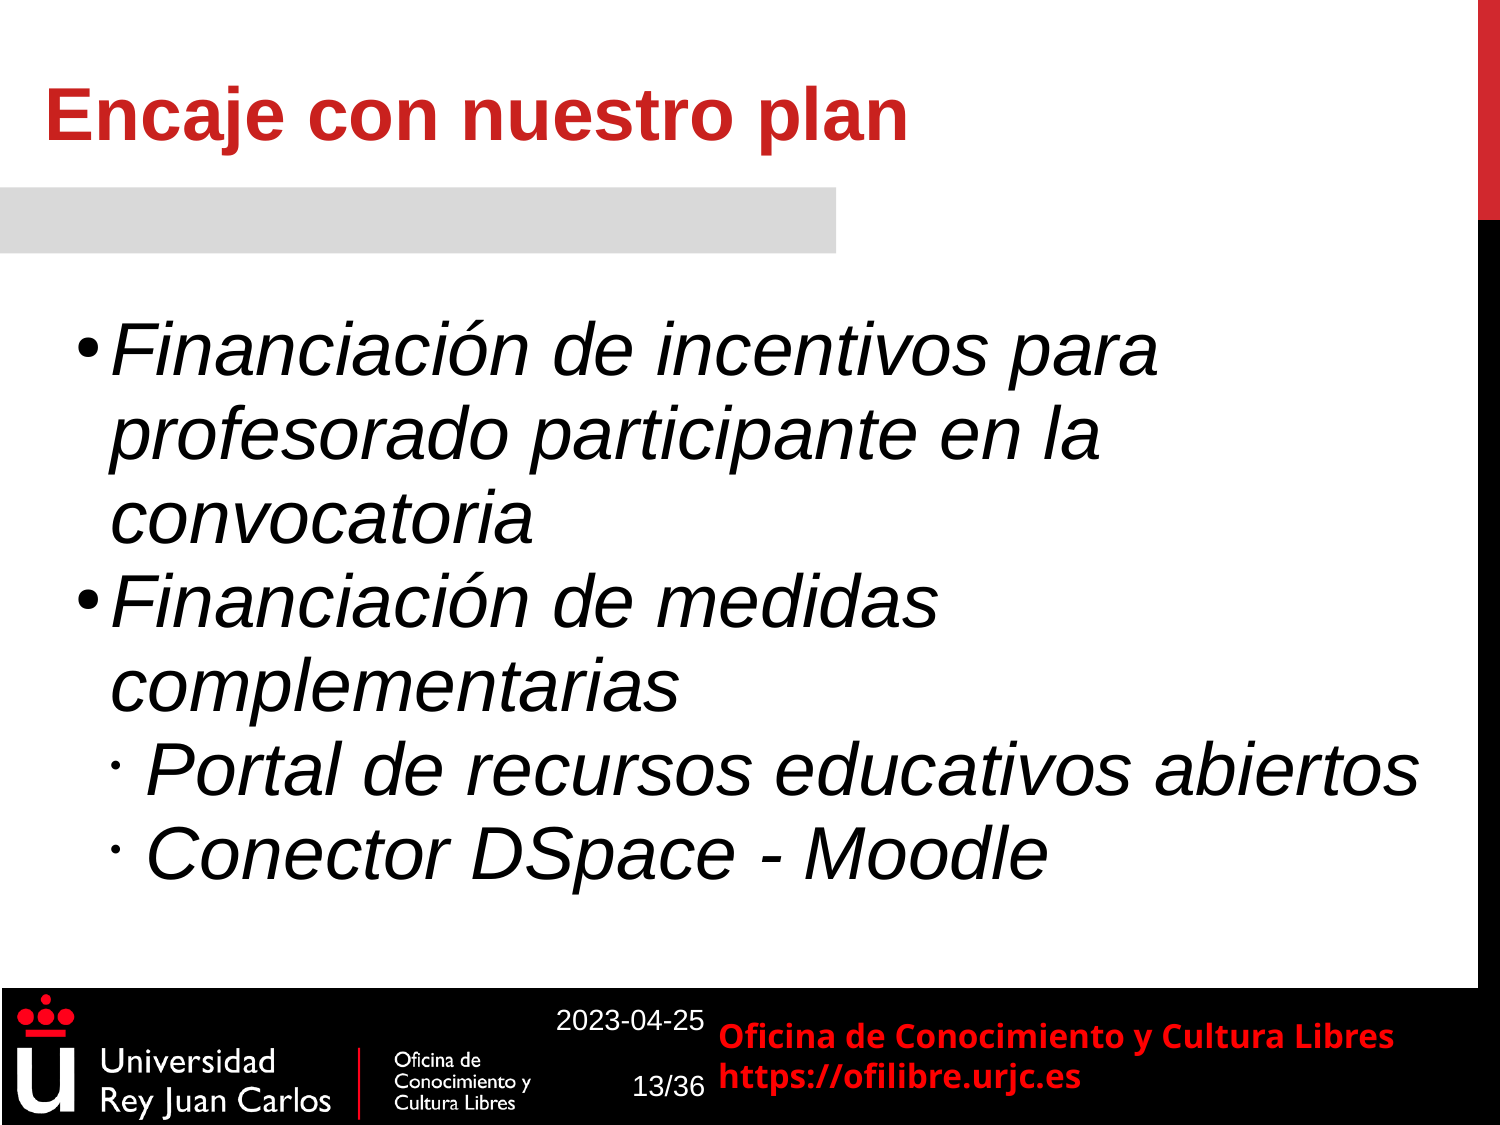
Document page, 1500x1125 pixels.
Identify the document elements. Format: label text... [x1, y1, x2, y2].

text_box Financiación de incentivos para profesorado participante en la convocatoria Financiación de medidas complementarias Portal de recursos educativos abiertos Conector DSpace - Moodle [60, 299, 1456, 903]
picture [17, 994, 531, 1120]
text_box Encaje con nuestro plan [30, 64, 1306, 248]
title [75, 7, 1425, 196]
